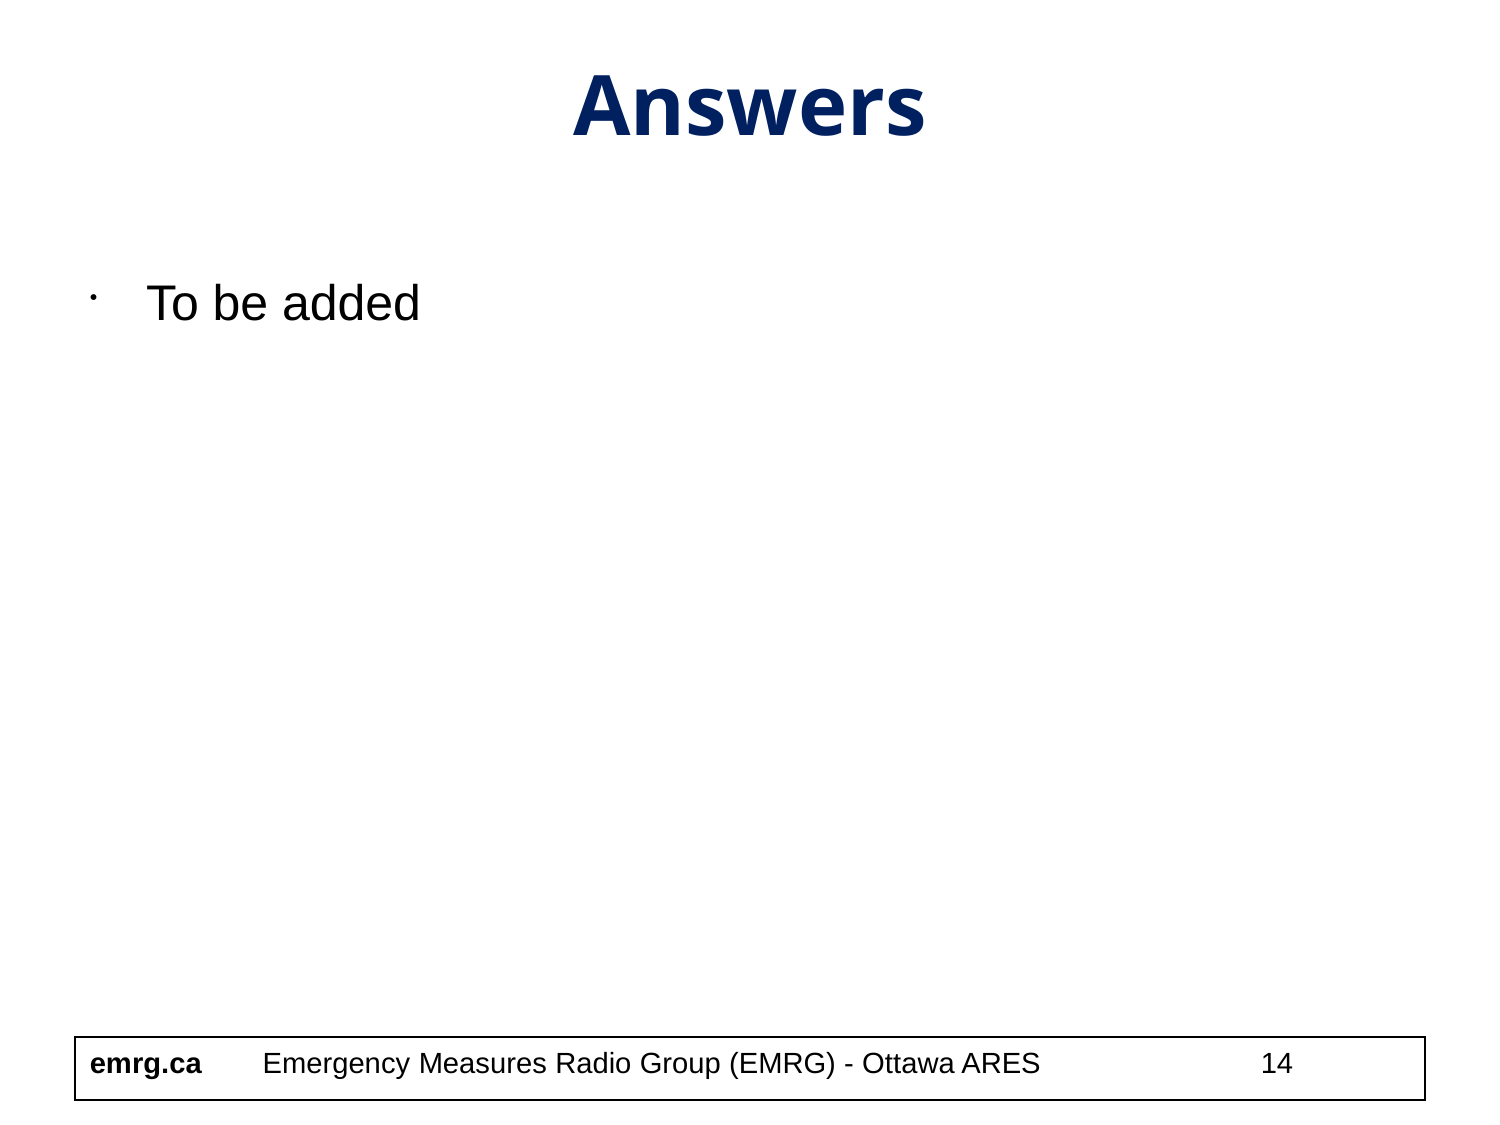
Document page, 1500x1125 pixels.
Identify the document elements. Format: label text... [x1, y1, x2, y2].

list To be added [75, 262, 1425, 1005]
slide_number <number> [1246, 1037, 1425, 1103]
title Answers [75, 45, 1425, 233]
footer Emergency Measures Radio Group (EMRG) - Ottawa ARES [247, 1037, 1238, 1103]
